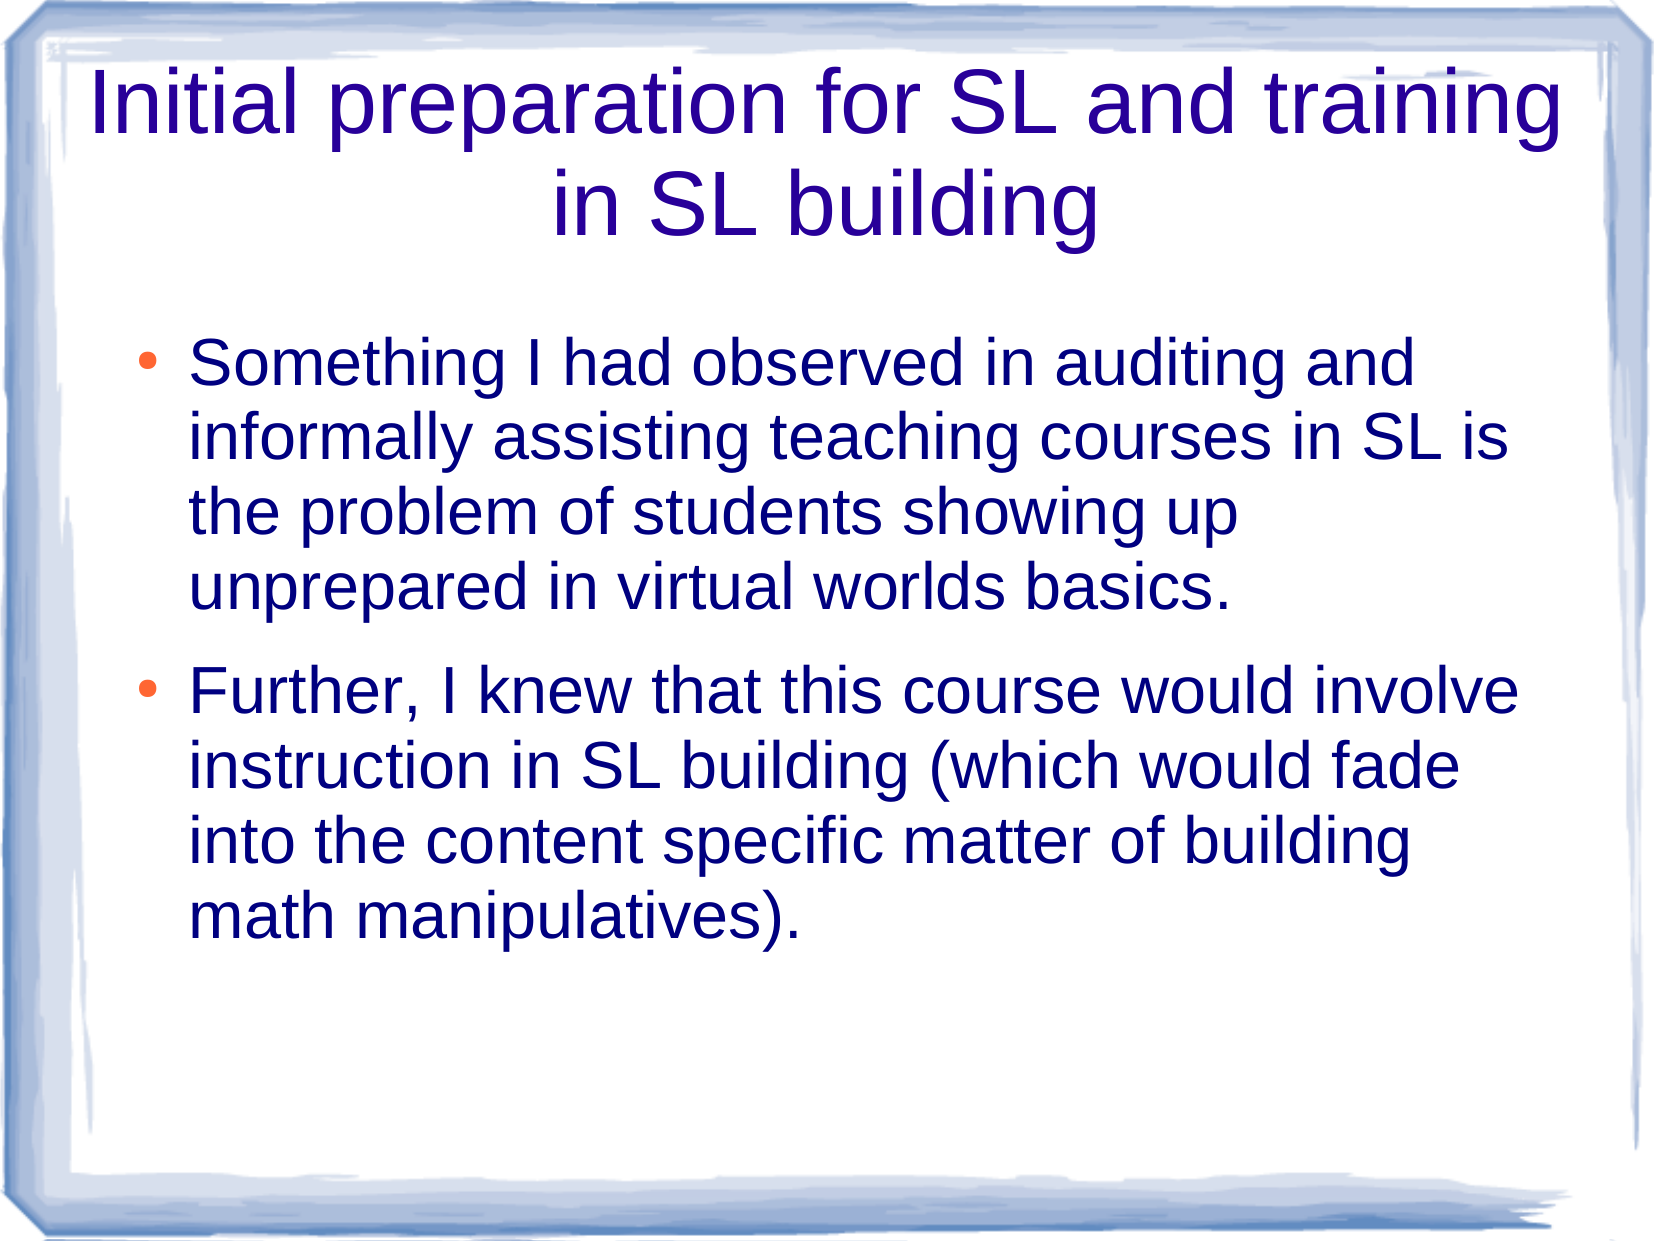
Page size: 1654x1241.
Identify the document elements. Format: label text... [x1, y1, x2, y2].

title Initial preparation for SL and training in SL building [82, 49, 1571, 257]
list Something I had observed in auditing and informally assisting teaching courses in SL is the problem of students showing up unprepared in virtual worlds basics. Further, I knew that this course would involve instruction in SL building (which would fade into the content specific matter of building math manipulatives). [118, 324, 1571, 1057]
picture [0, 0, 1654, 1241]
